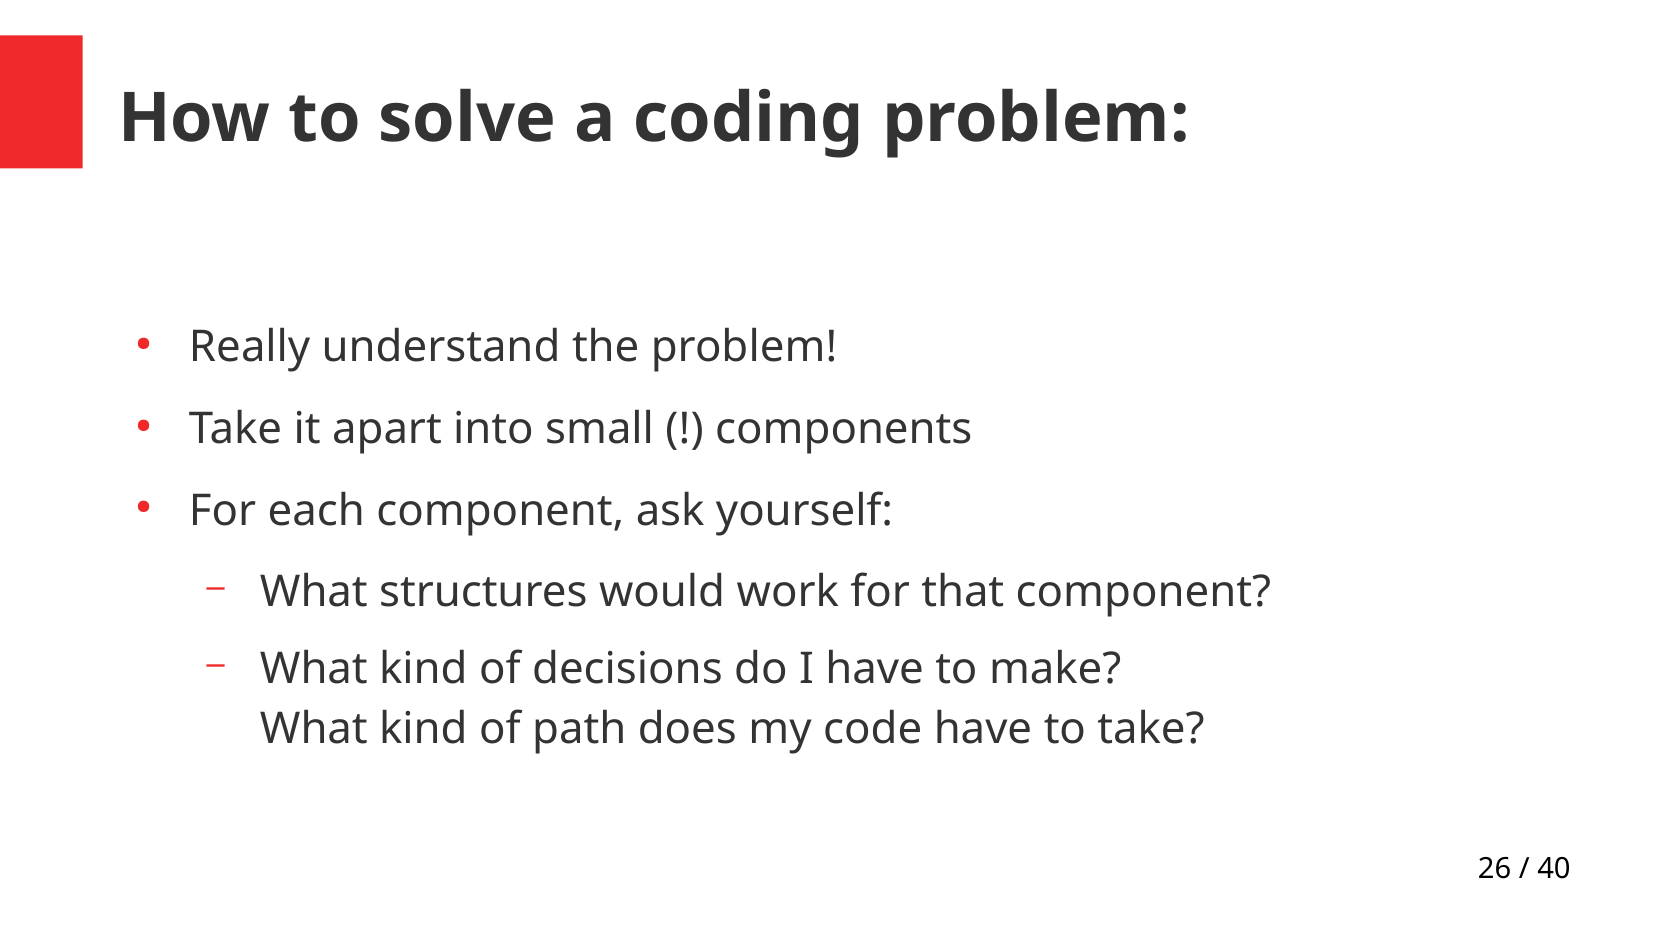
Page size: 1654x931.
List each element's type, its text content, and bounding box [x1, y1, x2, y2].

list Really understand the problem! Take it apart into small (!) components For each component, ask yourself: What structures would work for that component? What kind of decisions do I have to make? What kind of path does my code have to take? [118, 265, 1536, 806]
title How to solve a coding problem: [118, 37, 1571, 193]
